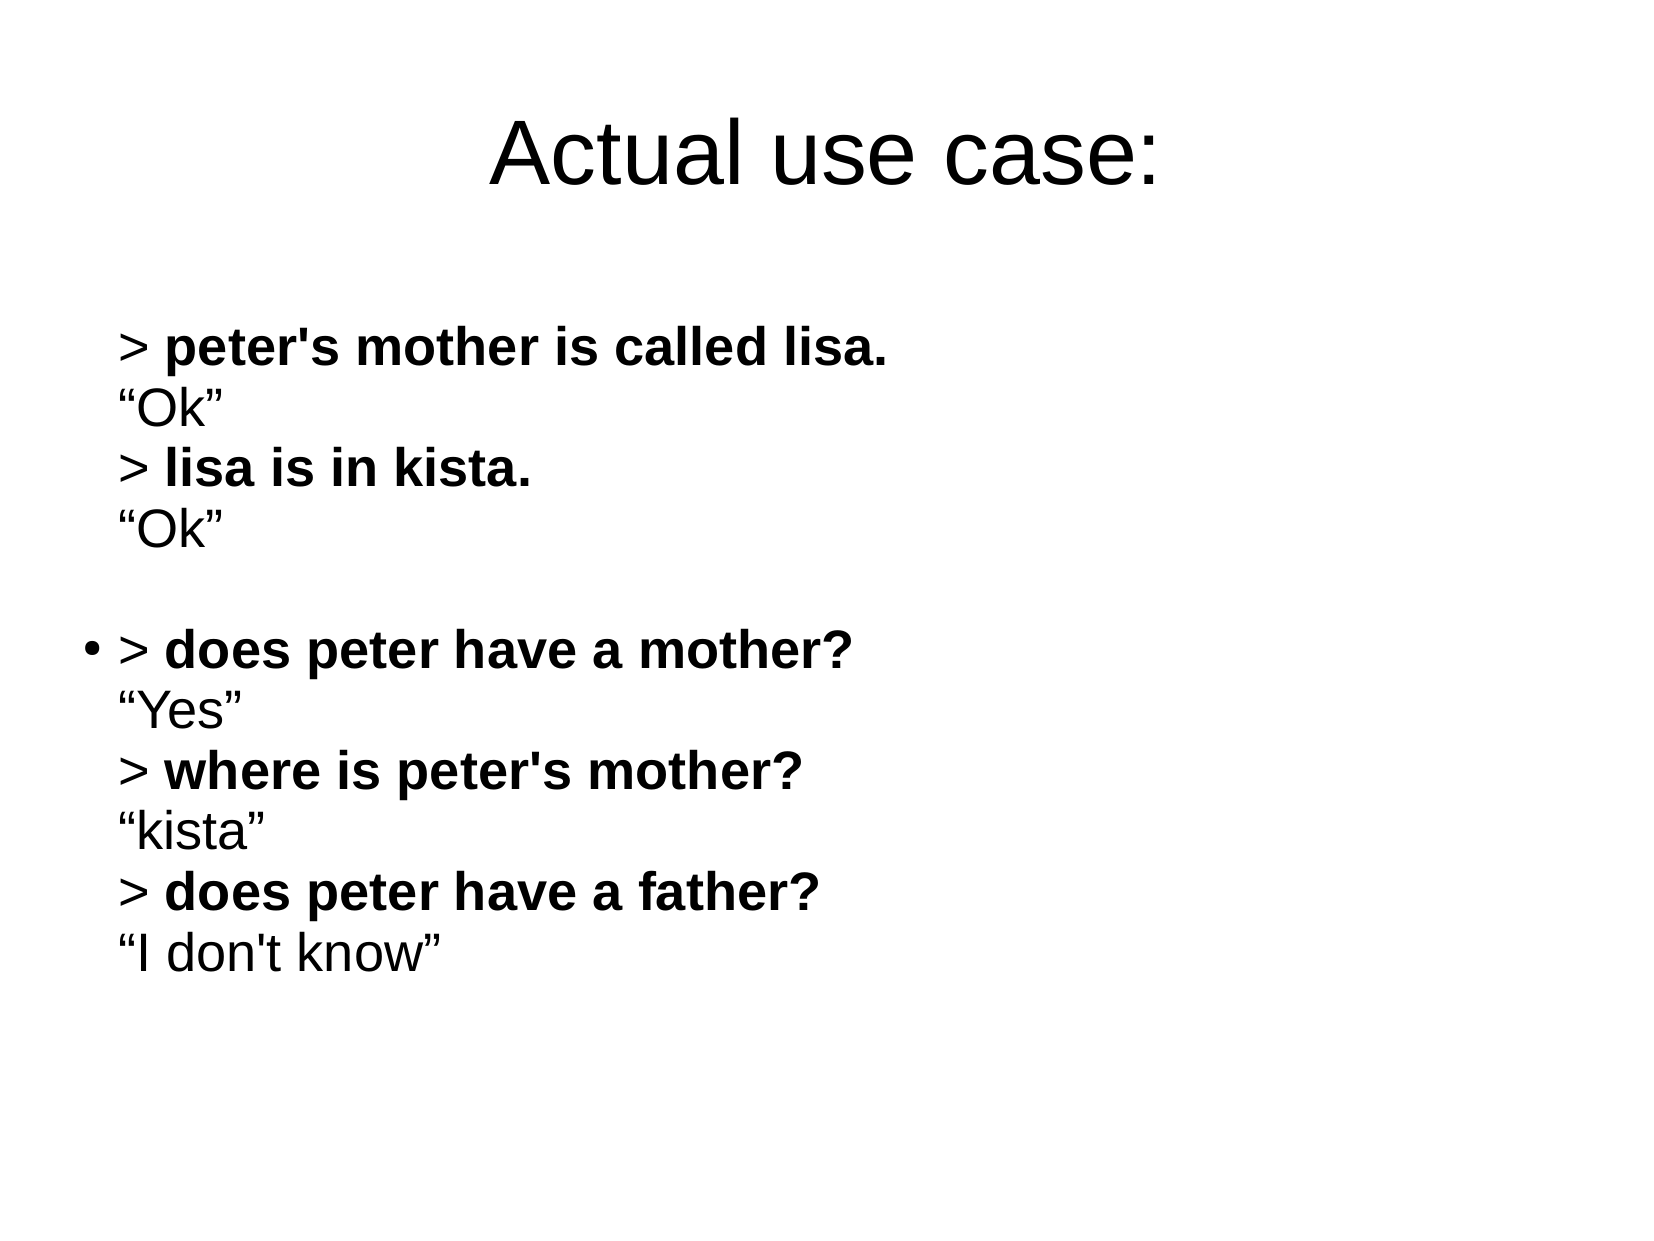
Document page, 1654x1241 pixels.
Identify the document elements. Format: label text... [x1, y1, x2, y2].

subtitle > peter's mother is called lisa. “Ok” > lisa is in kista. “Ok” > does peter have a mother? “Yes” > where is peter's mother? “kista” > does peter have a father? “I don't know” [82, 289, 1571, 1010]
title Actual use case: [82, 49, 1571, 257]
